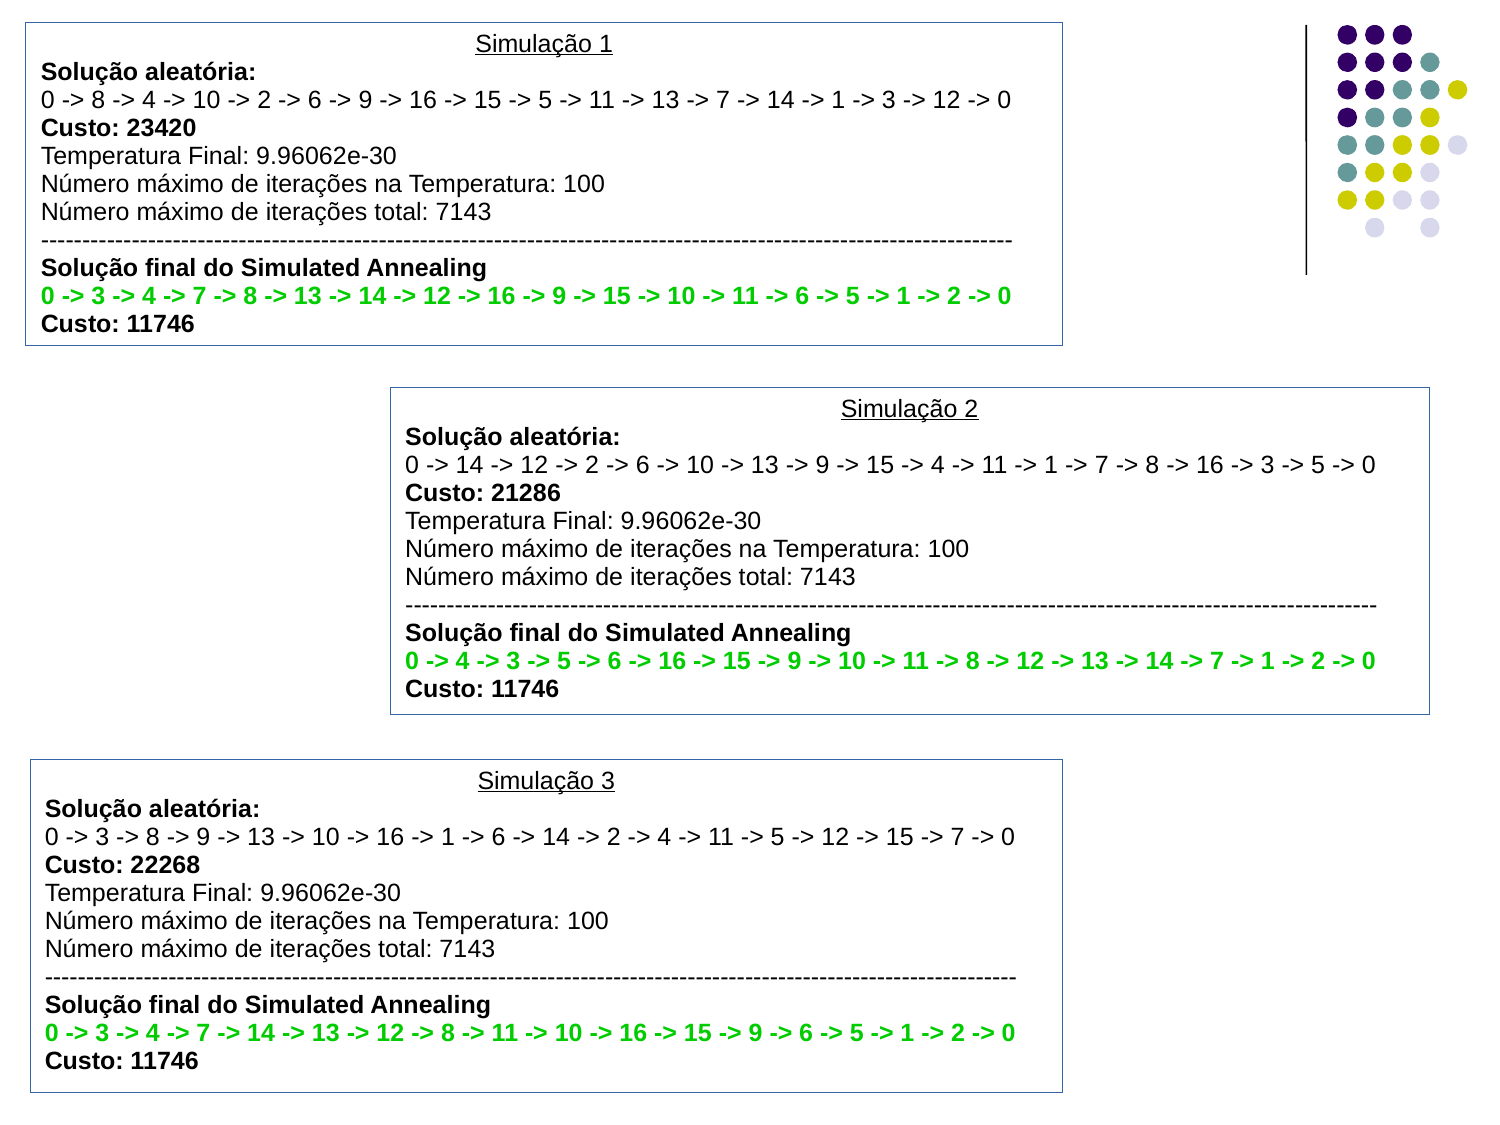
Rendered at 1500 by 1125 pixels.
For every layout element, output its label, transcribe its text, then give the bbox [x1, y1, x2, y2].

text_box Simulação 1 Solução aleatória: 0 -> 8 -> 4 -> 10 -> 2 -> 6 -> 9 -> 16 -> 15 -> 5 -> 11 -> 13 -> 7 -> 14 -> 1 -> 3 -> 12 -> 0 Custo: 23420 Temperatura Final: 9.96062e-30 Número máximo de iterações na Temperatura: 100 Número máximo de iterações total: 7143 ---------------------------------------------------------------------------------------------------------------------- Solução final do Simulated Annealing 0 -> 3 -> 4 -> 7 -> 8 -> 13 -> 14 -> 12 -> 16 -> 9 -> 15 -> 10 -> 11 -> 6 -> 5 -> 1 -> 2 -> 0 Custo: 11746 [25, 22, 1063, 346]
text_box Simulação 2 Solução aleatória: 0 -> 14 -> 12 -> 2 -> 6 -> 10 -> 13 -> 9 -> 15 -> 4 -> 11 -> 1 -> 7 -> 8 -> 16 -> 3 -> 5 -> 0 Custo: 21286 Temperatura Final: 9.96062e-30 Número máximo de iterações na Temperatura: 100 Número máximo de iterações total: 7143 ---------------------------------------------------------------------------------------------------------------------- Solução final do Simulated Annealing 0 -> 4 -> 3 -> 5 -> 6 -> 16 -> 15 -> 9 -> 10 -> 11 -> 8 -> 12 -> 13 -> 14 -> 7 -> 1 -> 2 -> 0 Custo: 11746 [390, 387, 1430, 715]
text_box Simulação 3 Solução aleatória: 0 -> 3 -> 8 -> 9 -> 13 -> 10 -> 16 -> 1 -> 6 -> 14 -> 2 -> 4 -> 11 -> 5 -> 12 -> 15 -> 7 -> 0 Custo: 22268 Temperatura Final: 9.96062e-30 Número máximo de iterações na Temperatura: 100 Número máximo de iterações total: 7143 ---------------------------------------------------------------------------------------------------------------------- Solução final do Simulated Annealing 0 -> 3 -> 4 -> 7 -> 14 -> 13 -> 12 -> 8 -> 11 -> 10 -> 16 -> 15 -> 9 -> 6 -> 5 -> 1 -> 2 -> 0 Custo: 11746 [30, 759, 1063, 1093]
